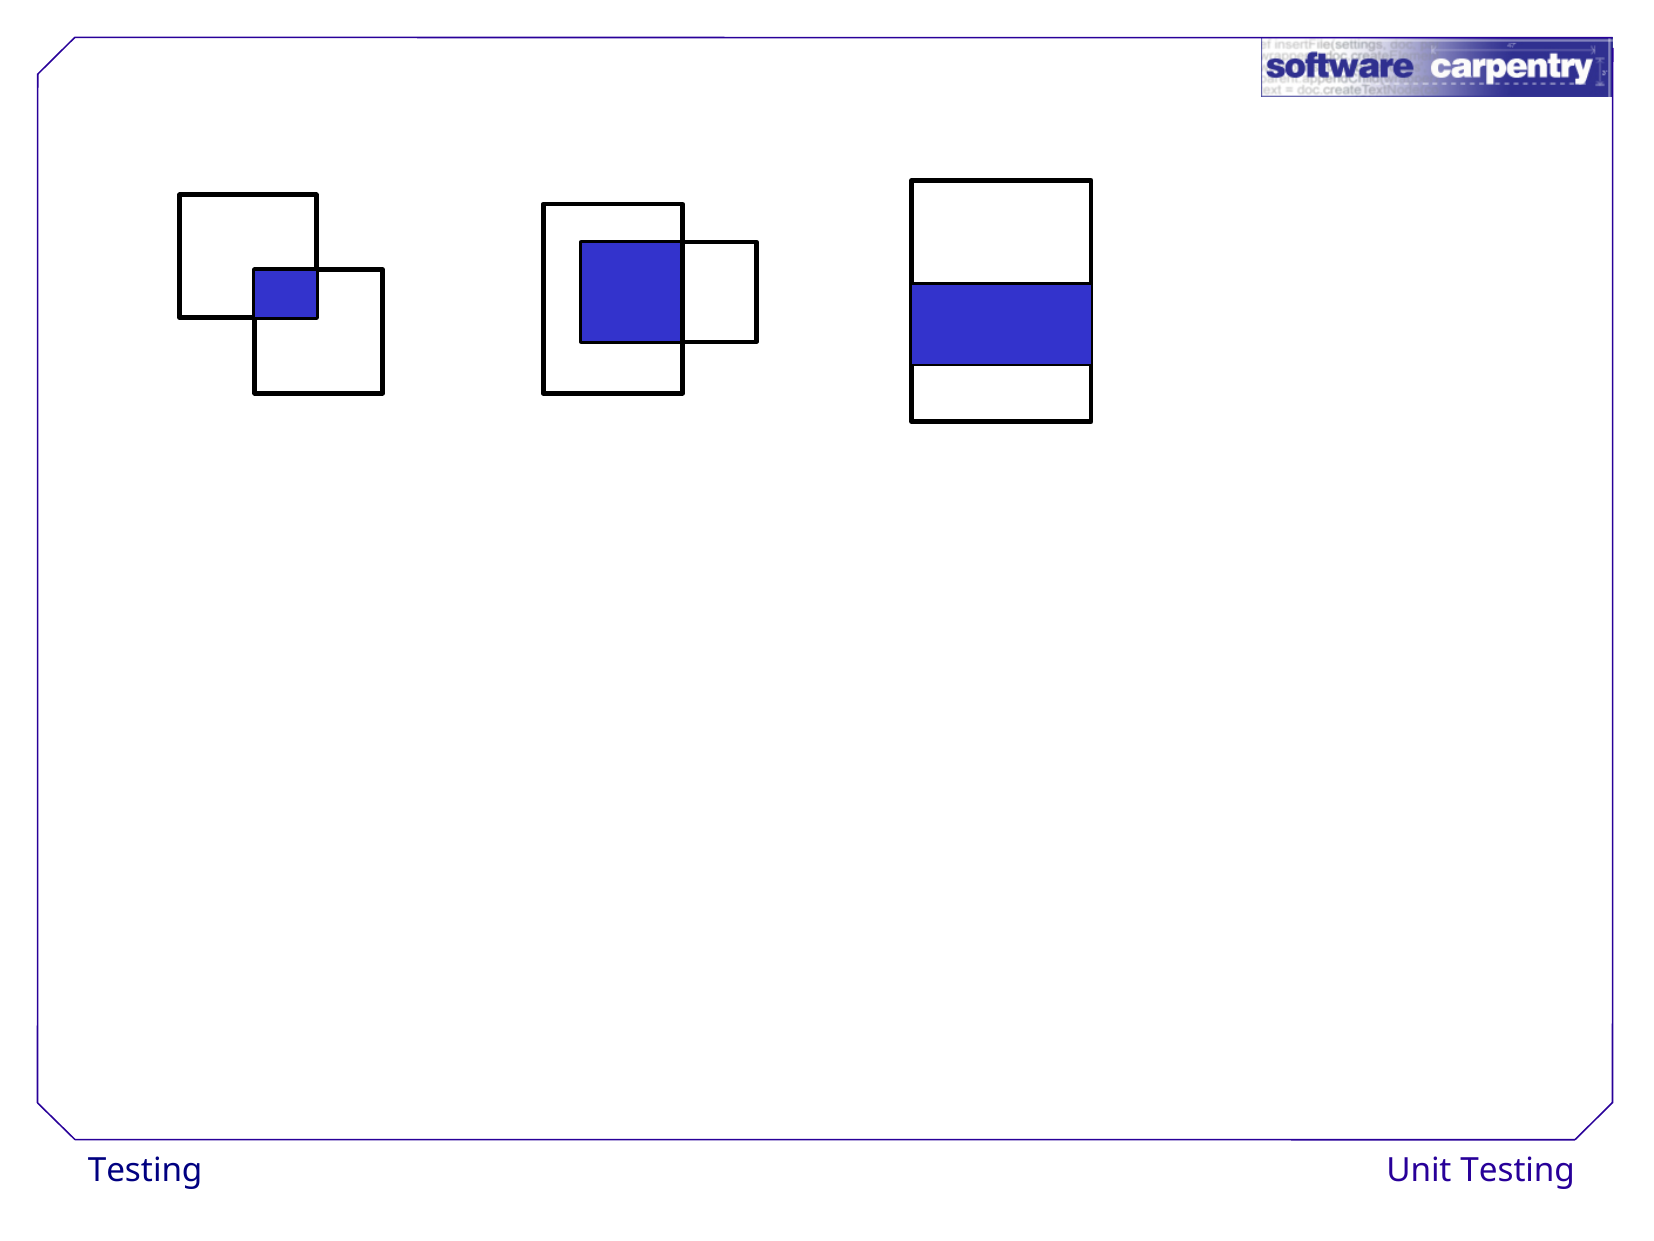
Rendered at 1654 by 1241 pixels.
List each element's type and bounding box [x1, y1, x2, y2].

text_box [254, 269, 317, 318]
picture [1261, 39, 1613, 97]
text_box [911, 284, 1092, 365]
text_box [581, 241, 682, 342]
